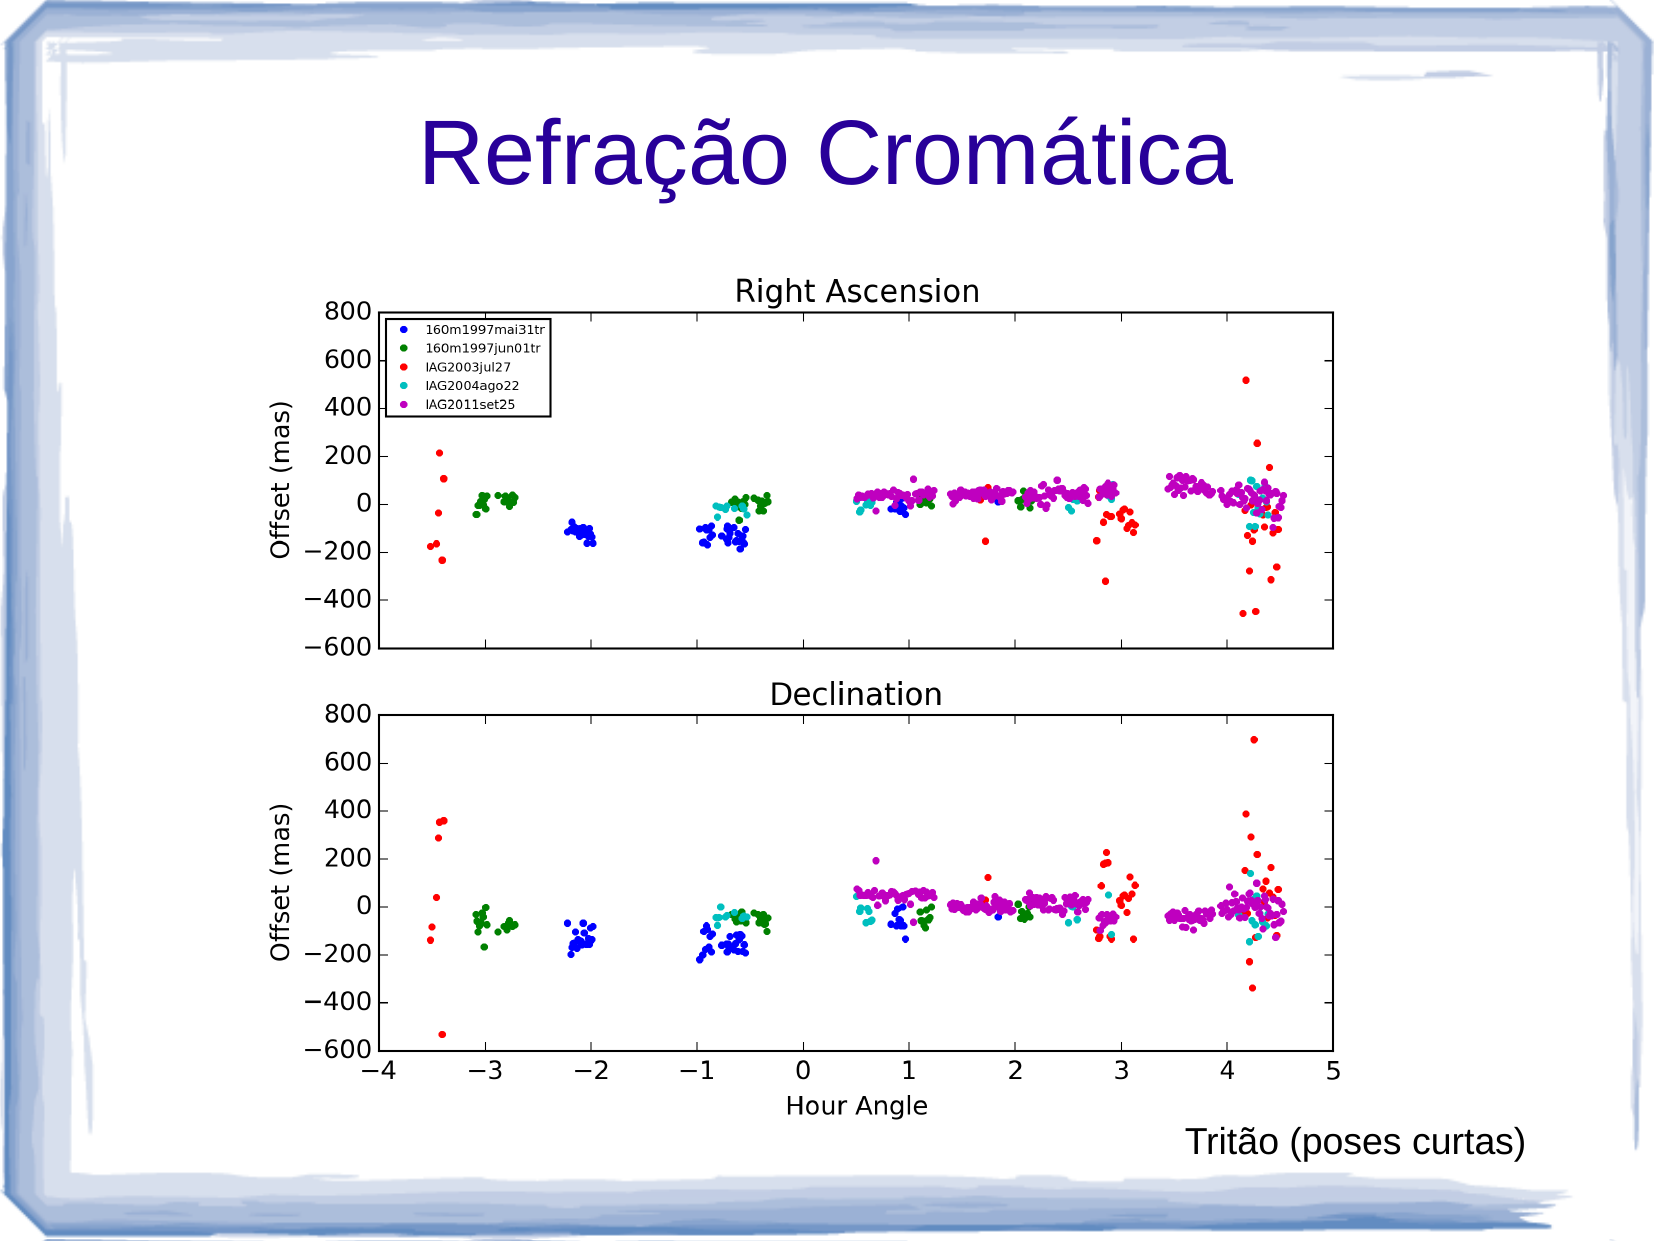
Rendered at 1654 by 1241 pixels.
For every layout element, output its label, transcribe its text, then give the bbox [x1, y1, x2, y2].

picture [0, 0, 1654, 1241]
title Refração Cromática [82, 49, 1571, 257]
text_box Tritão (poses curtas) [1170, 1112, 1580, 1170]
